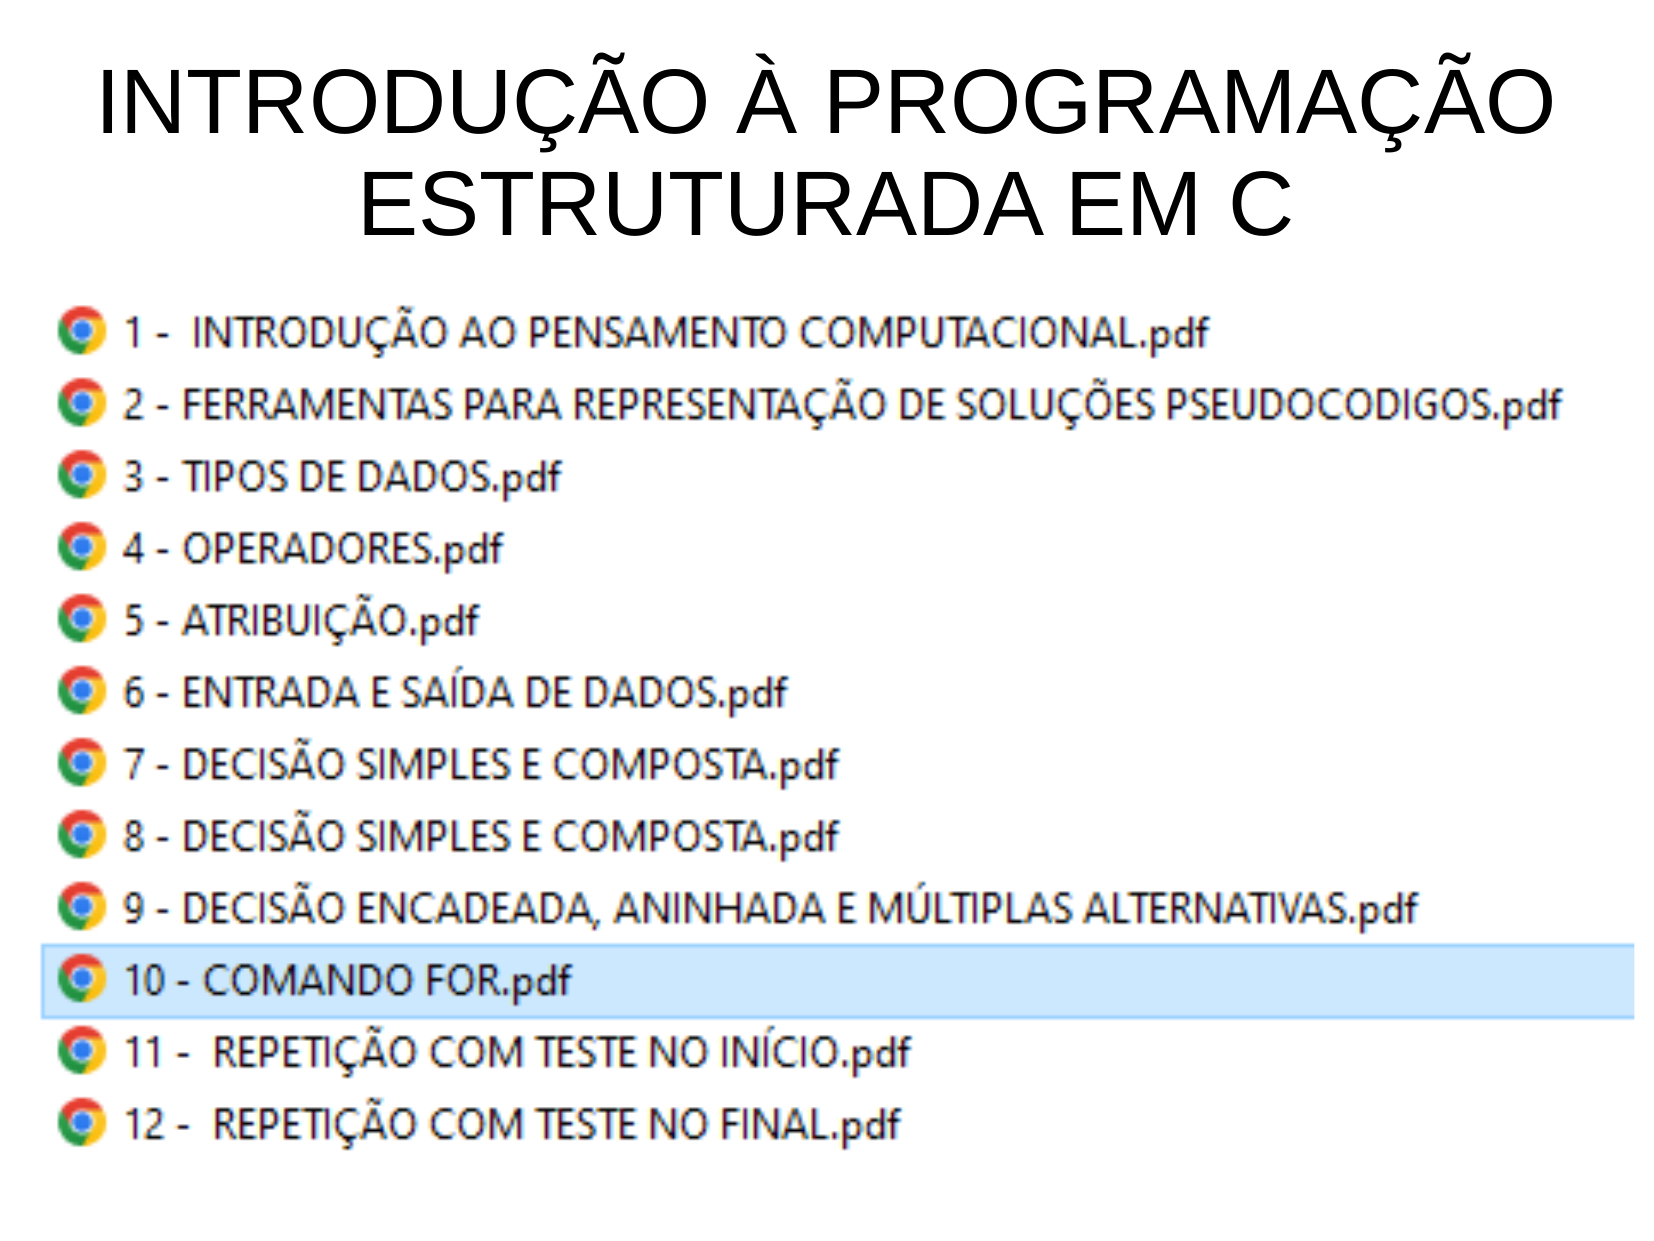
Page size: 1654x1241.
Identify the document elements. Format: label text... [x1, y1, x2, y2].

picture [29, 277, 1635, 1152]
title INTRODUÇÃO À PROGRAMAÇÃO ESTRUTURADA EM C [82, 49, 1571, 257]
